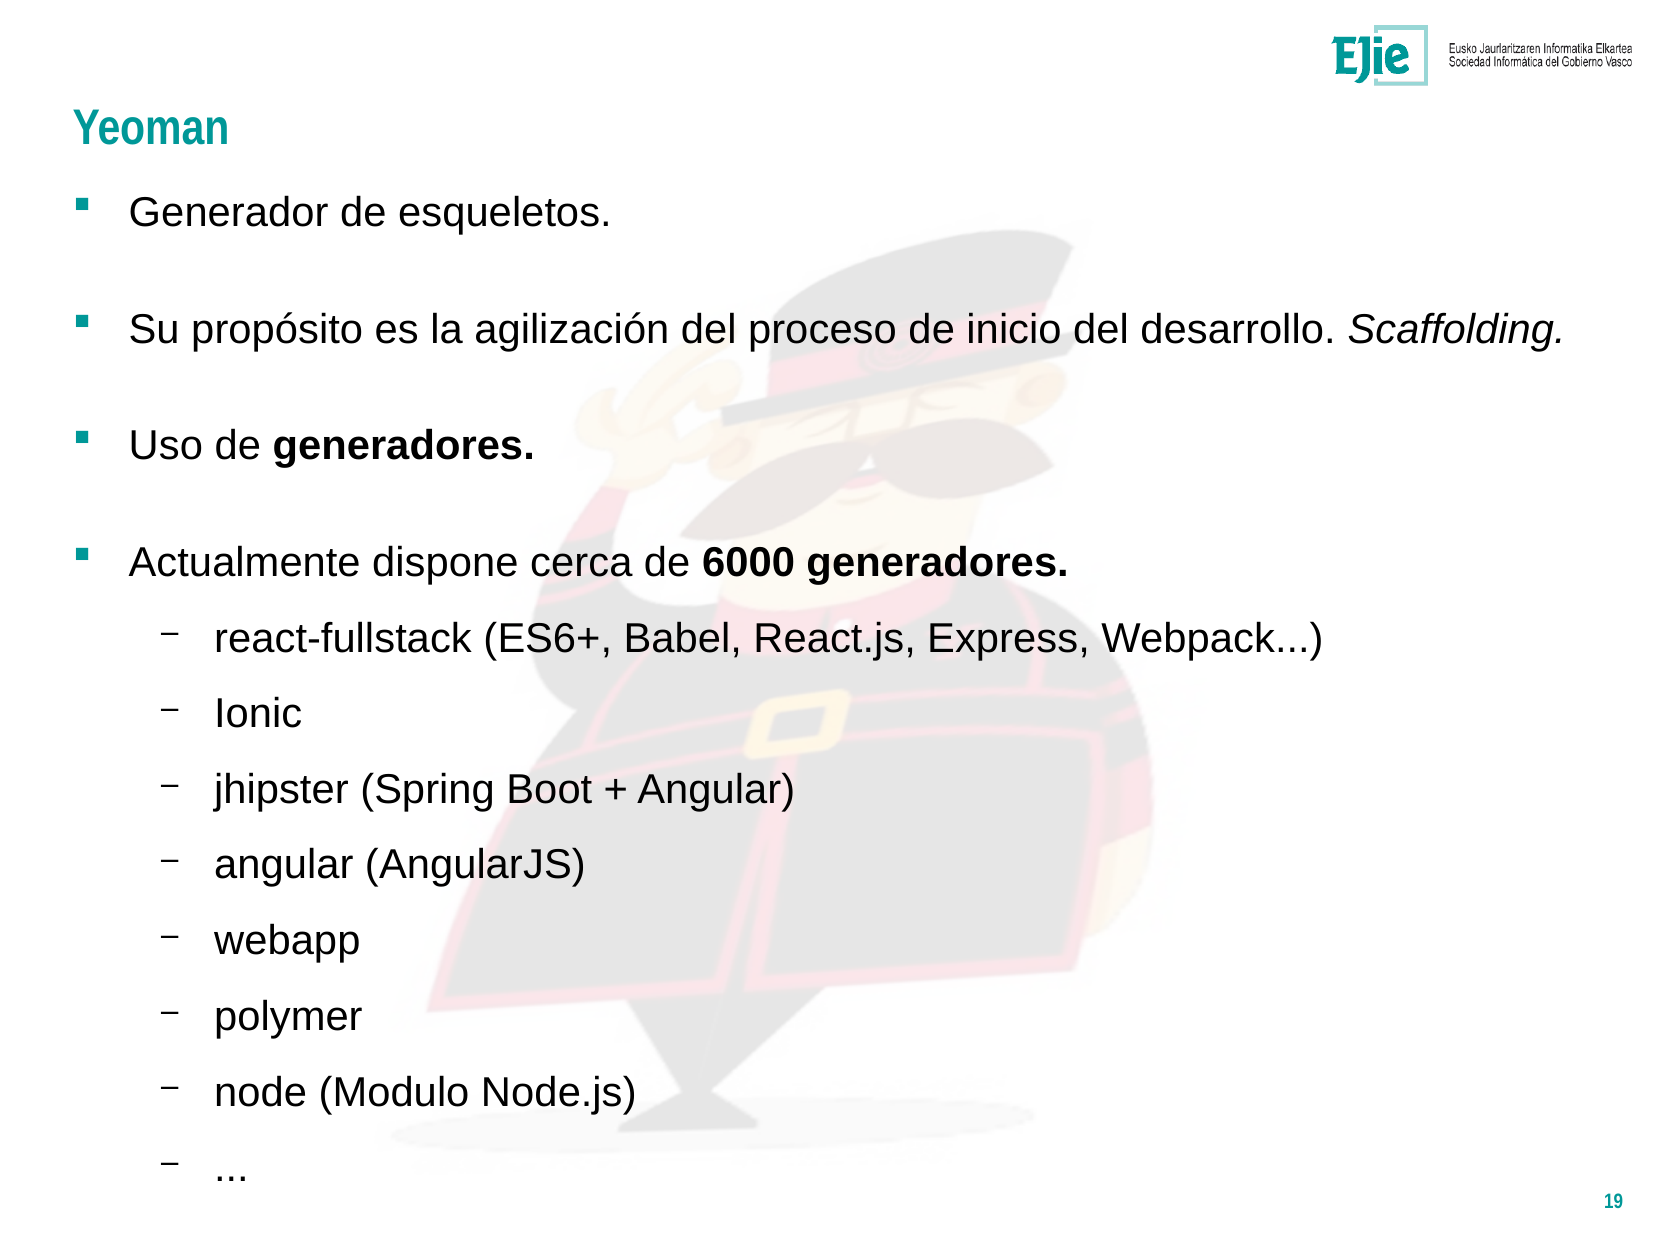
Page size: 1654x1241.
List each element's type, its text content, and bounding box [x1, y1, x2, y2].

list Generador de esqueletos. Su propósito es la agilización del proceso de inicio del desarrollo. Scaffolding. Uso de generadores. Actualmente dispone cerca de 6000 generadores. react-fullstack (ES6+, Babel, React.js, Express, Webpack...) Ionic jhipster (Spring Boot + Angular) angular (AngularJS) webapp polymer node (Modulo Node.js) ... [57, 177, 1596, 260]
slide_number <número> [1583, 1166, 1644, 1233]
picture [0, 0, 1654, 1241]
title Yeoman [57, 7, 1248, 162]
